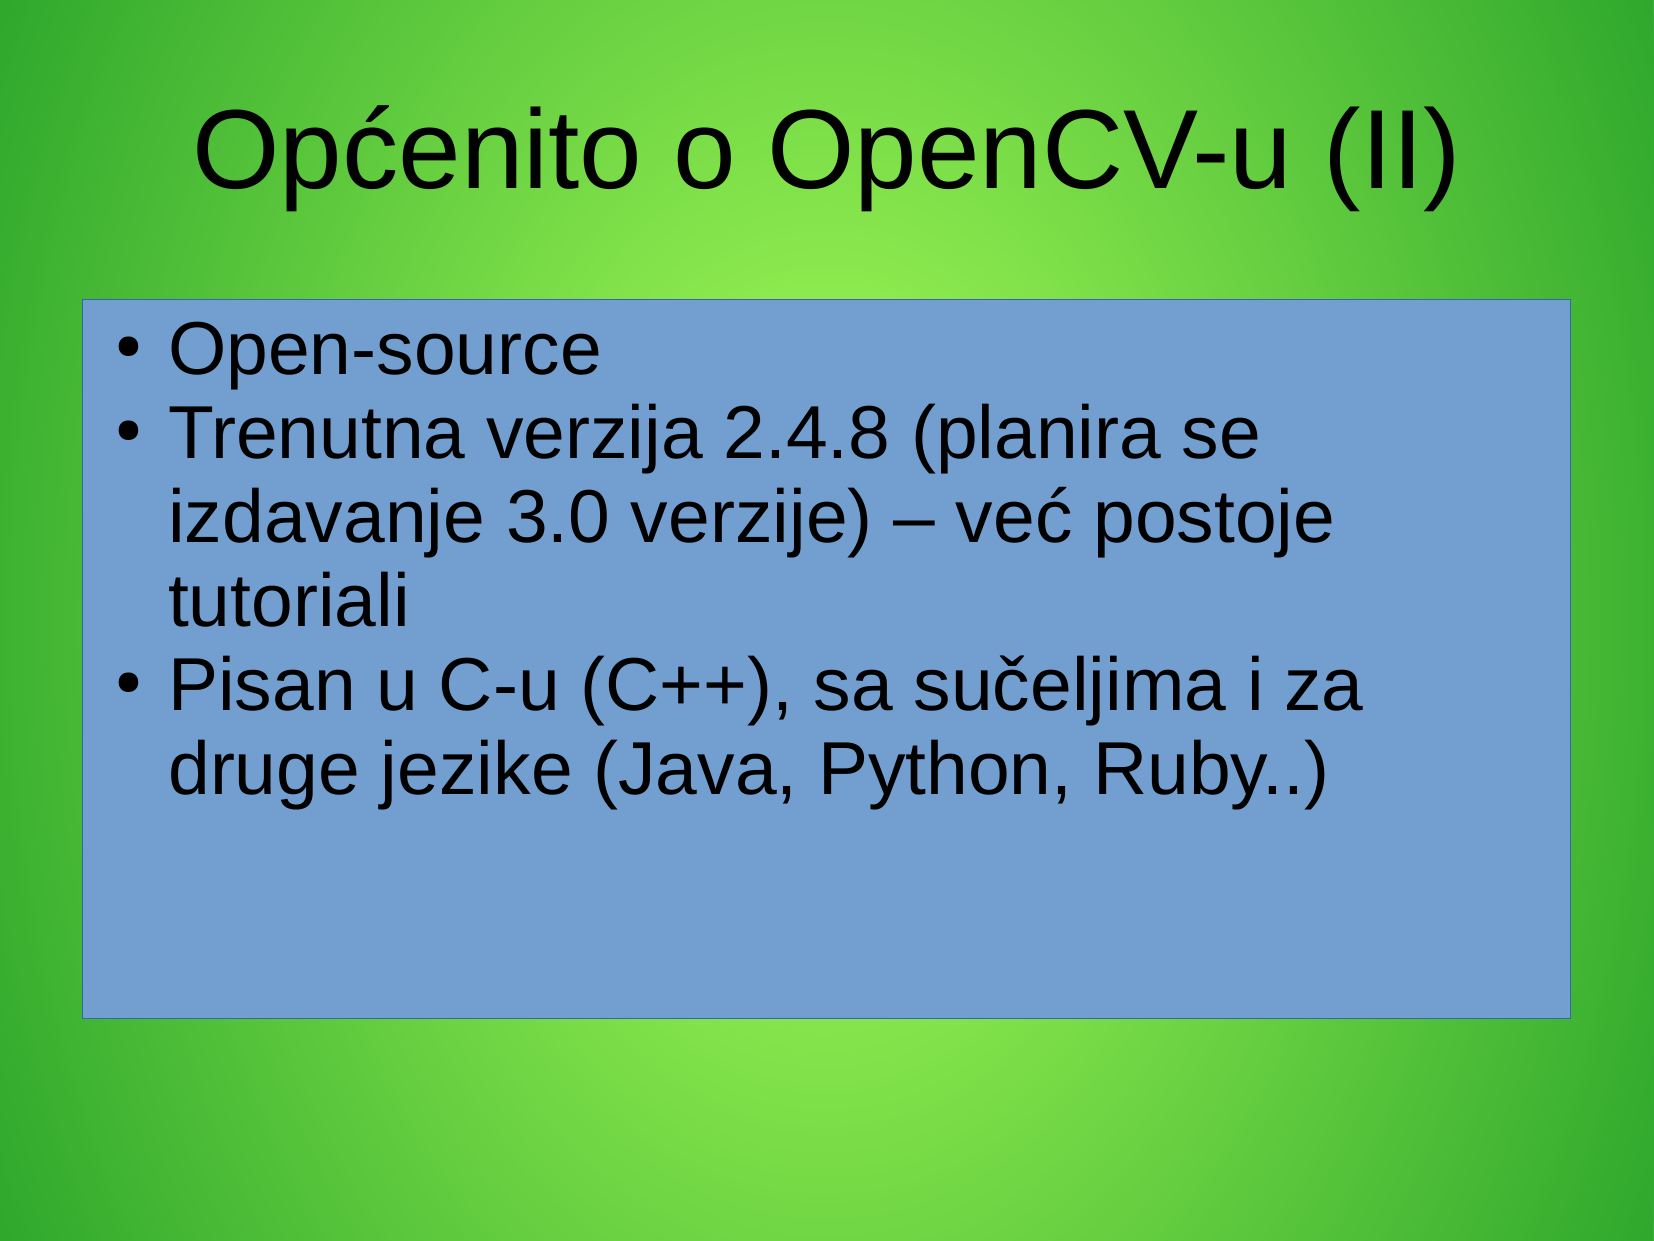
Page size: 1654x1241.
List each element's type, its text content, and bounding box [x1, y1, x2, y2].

list Open-source Trenutna verzija 2.4.8 (planira se izdavanje 3.0 verzije) – već postoje tutoriali Pisan u C-u (C++), sa sučeljima i za druge jezike (Java, Python, Ruby..) [82, 299, 1571, 1019]
title Općenito o OpenCV-u (II) [82, 47, 1571, 252]
